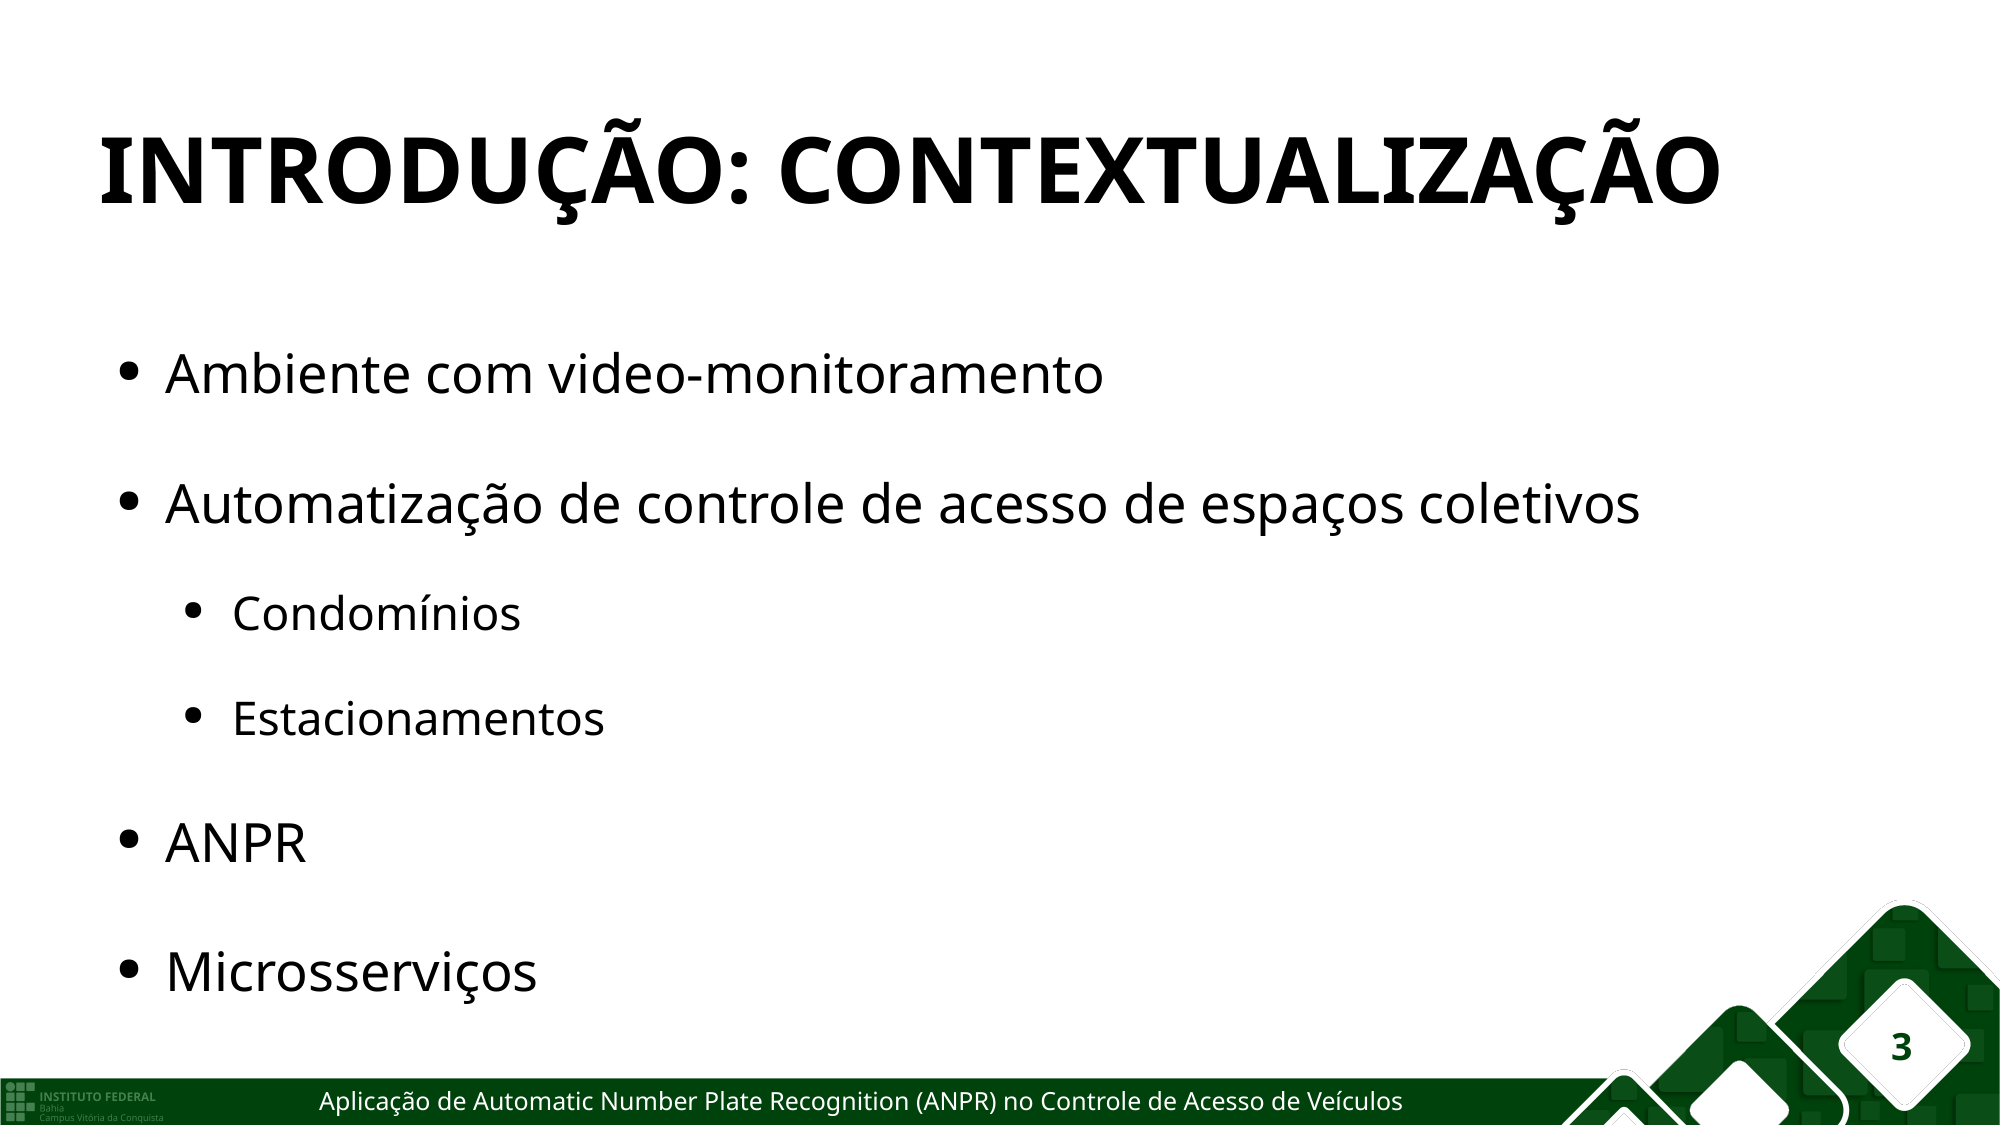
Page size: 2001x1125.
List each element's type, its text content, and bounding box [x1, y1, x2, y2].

list Ambiente com video-monitoramento Automatização de controle de acesso de espaços coletivos Condomínios Estacionamentos ANPR Microsserviços [99, 299, 1900, 1014]
title INTRODUÇÃO: CONTEXTUALIZAÇÃO [99, 59, 1900, 277]
picture [0, 900, 2000, 1125]
